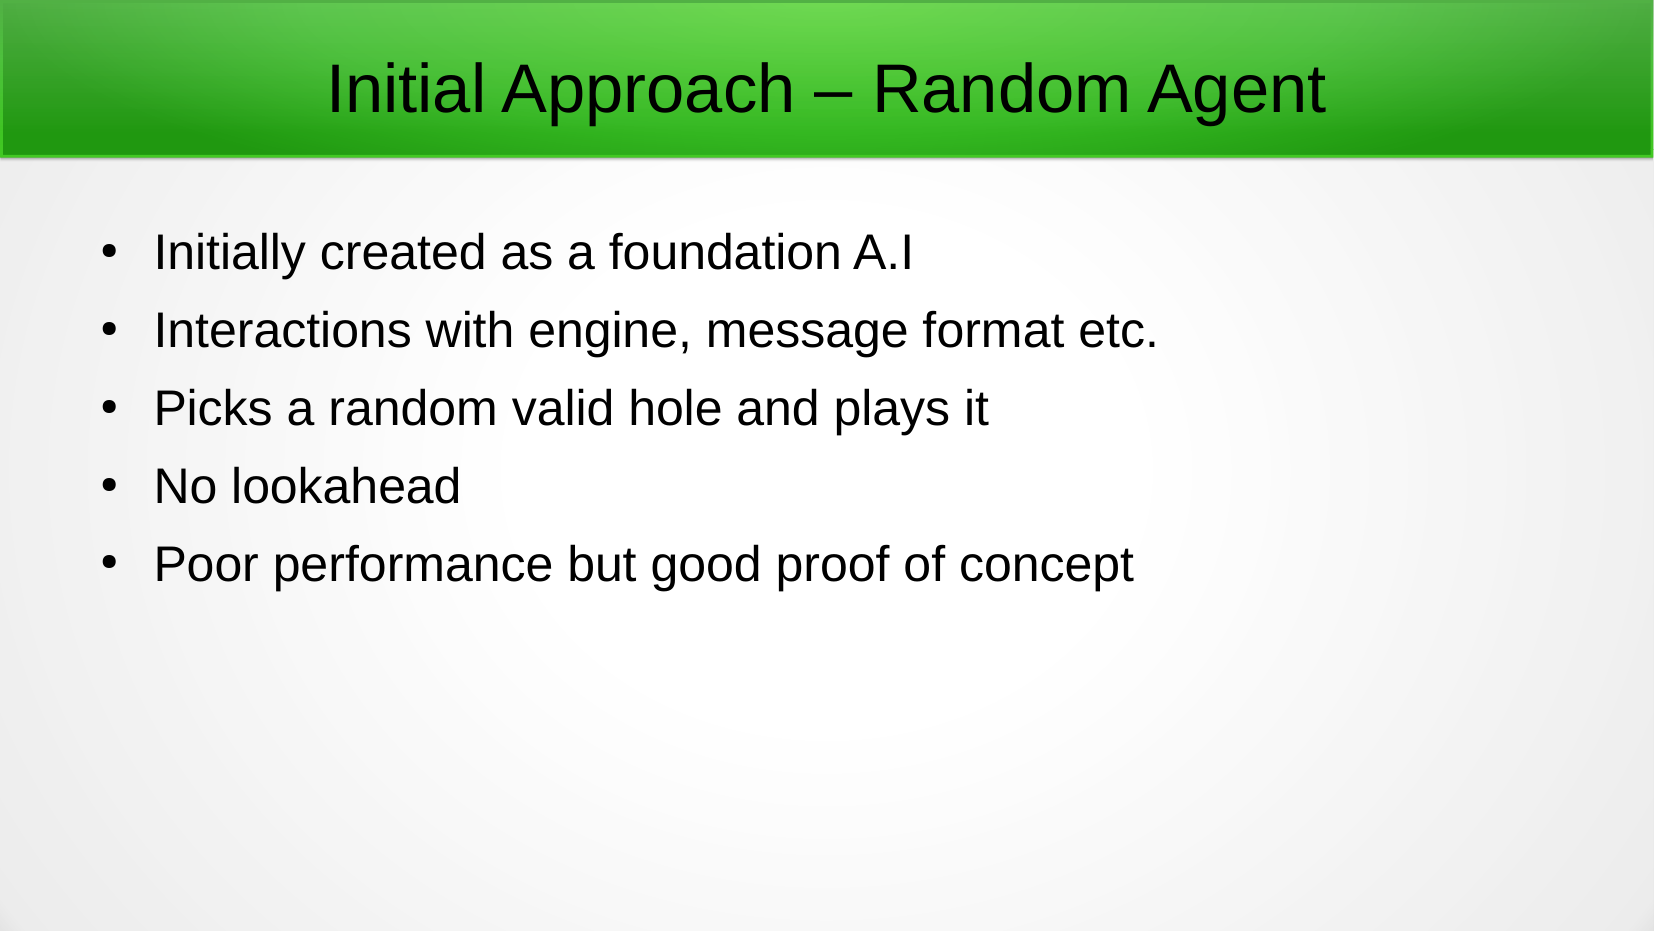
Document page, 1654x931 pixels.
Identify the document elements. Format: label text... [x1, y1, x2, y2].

title Initial Approach – Random Agent [82, 35, 1571, 142]
list Initially created as a foundation A.I Interactions with engine, message format etc. Picks a random valid hole and plays it No lookahead Poor performance but good proof of concept [82, 224, 1571, 764]
